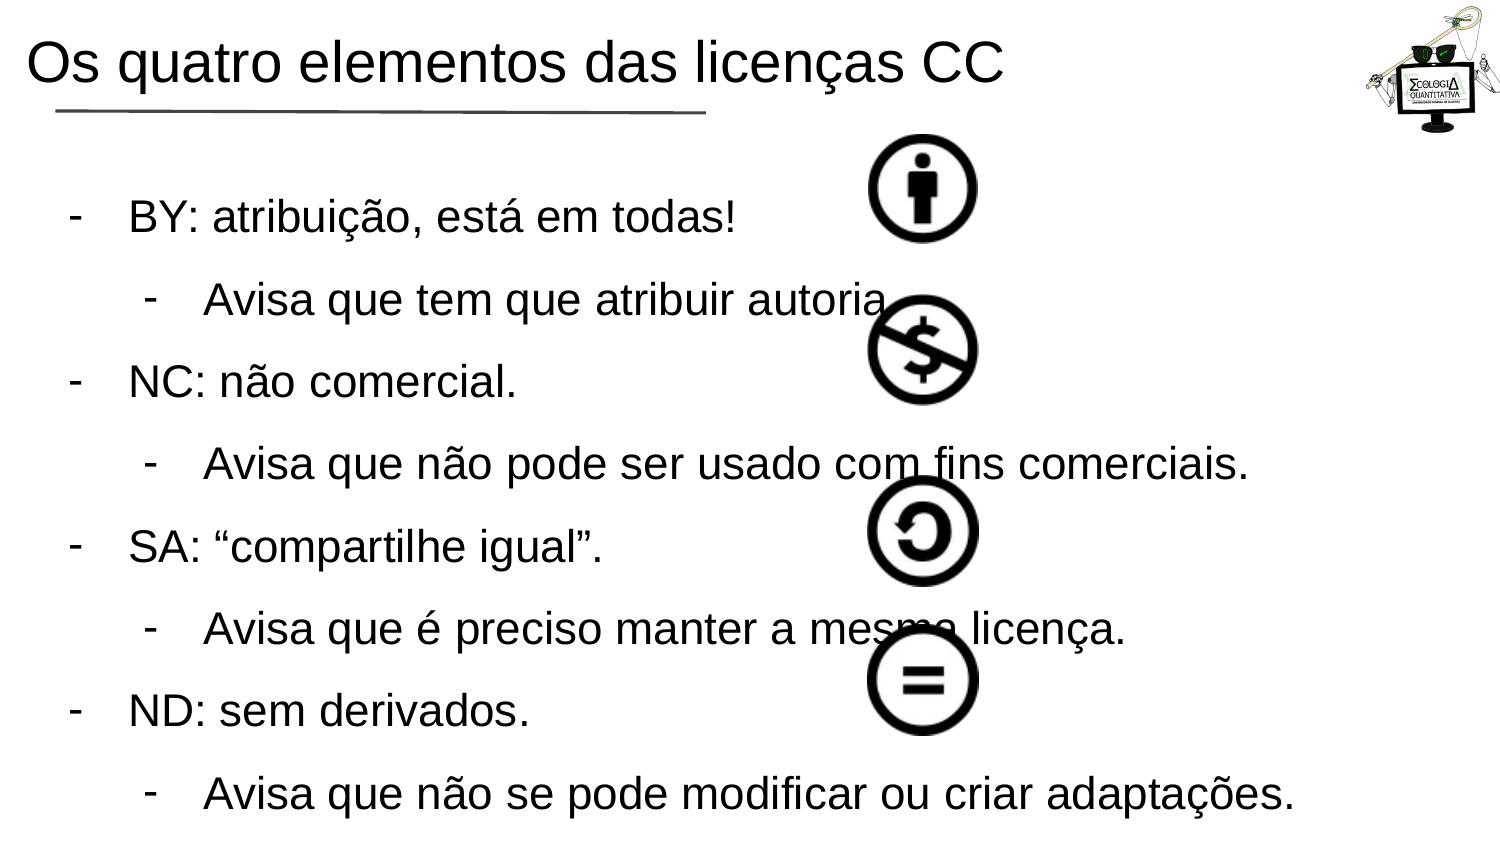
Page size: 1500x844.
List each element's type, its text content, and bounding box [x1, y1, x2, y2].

text_box Os quatro elementos das licenças CC [11, 9, 1210, 117]
picture [867, 294, 979, 406]
picture [868, 134, 978, 244]
picture [867, 624, 979, 736]
picture [867, 475, 979, 587]
text_box BY: atribuição, está em todas! Avisa que tem que atribuir autoria. NC: não comercial. Avisa que não pode ser usado com fins comerciais. SA: “compartilhe igual”. Avisa que é preciso manter a mesma licença. ND: sem derivados. Avisa que não se pode modificar ou criar adaptações. [38, 144, 1472, 844]
picture [1365, 3, 1500, 135]
